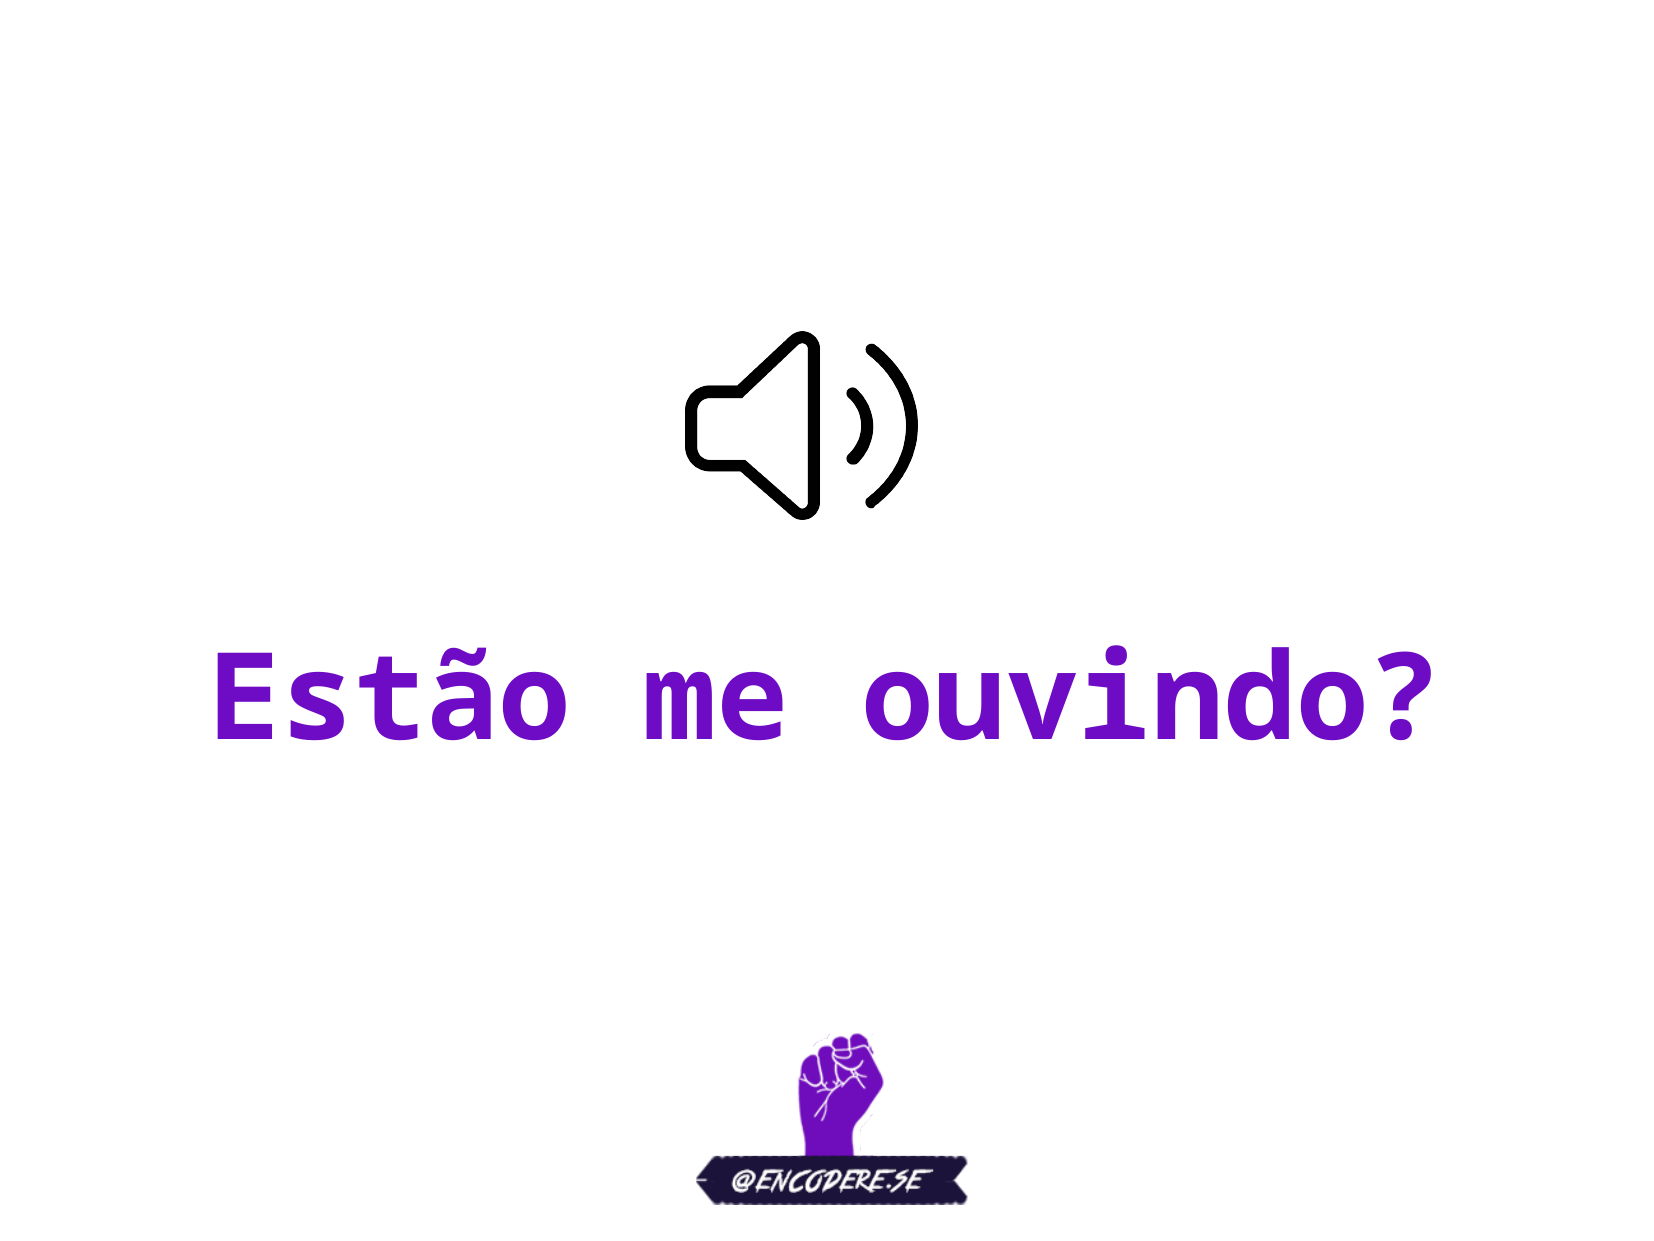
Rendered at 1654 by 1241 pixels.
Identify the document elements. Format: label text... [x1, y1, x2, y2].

picture [696, 1027, 969, 1205]
picture [685, 331, 918, 520]
title Estão me ouvindo? [177, 618, 1474, 767]
